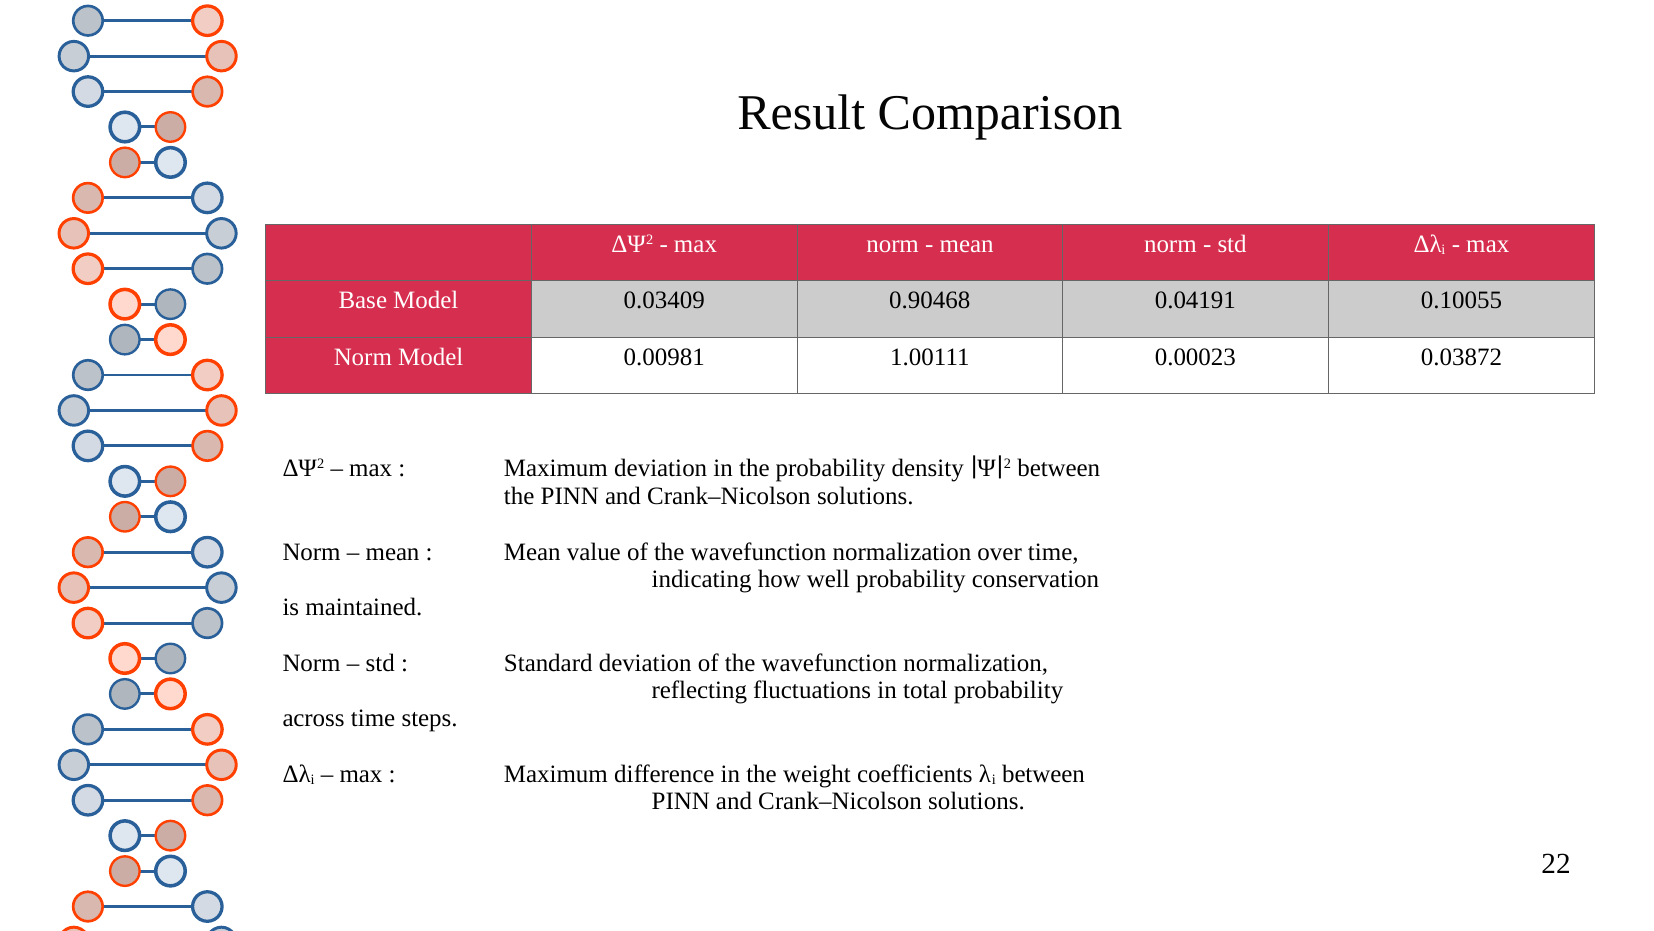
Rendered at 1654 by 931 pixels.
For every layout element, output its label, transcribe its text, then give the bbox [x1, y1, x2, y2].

table_header norm - mean [798, 225, 1062, 280]
table_cell 0.03872 [1329, 338, 1594, 393]
table_cell 0.03409 [532, 281, 797, 337]
title Result Comparison [265, 35, 1595, 189]
table_cell 0.90468 [798, 281, 1062, 337]
table_cell Norm Model [266, 338, 531, 393]
table_header [266, 225, 531, 280]
table_cell 0.10055 [1329, 281, 1594, 337]
table_header ΔΨ2 - max [532, 225, 797, 280]
table_header Δλi - max [1329, 225, 1594, 280]
table_cell 0.04191 [1063, 281, 1328, 337]
table_cell 0.00981 [532, 338, 797, 393]
text_box ΔΨ2 – max : Maximum deviation in the probability density ∣Ψ∣2 between the PINN and Crank–Nicolson solutions. Norm – mean : Mean value of the wavefunction normalization over time, indicating how well probability conservation is maintained. Norm – std : Standard deviation of the wavefunction normalization, reflecting fluctuations in total probability across time steps. Δλi – max : Maximum difference in the weight coefficients λi between PINN and Crank–Nicolson solutions. [267, 447, 1119, 768]
table_header norm - std [1063, 225, 1328, 280]
table_cell 1.00111 [798, 338, 1062, 393]
table_cell Base Model [266, 281, 531, 337]
table_cell 0.00023 [1063, 338, 1328, 393]
